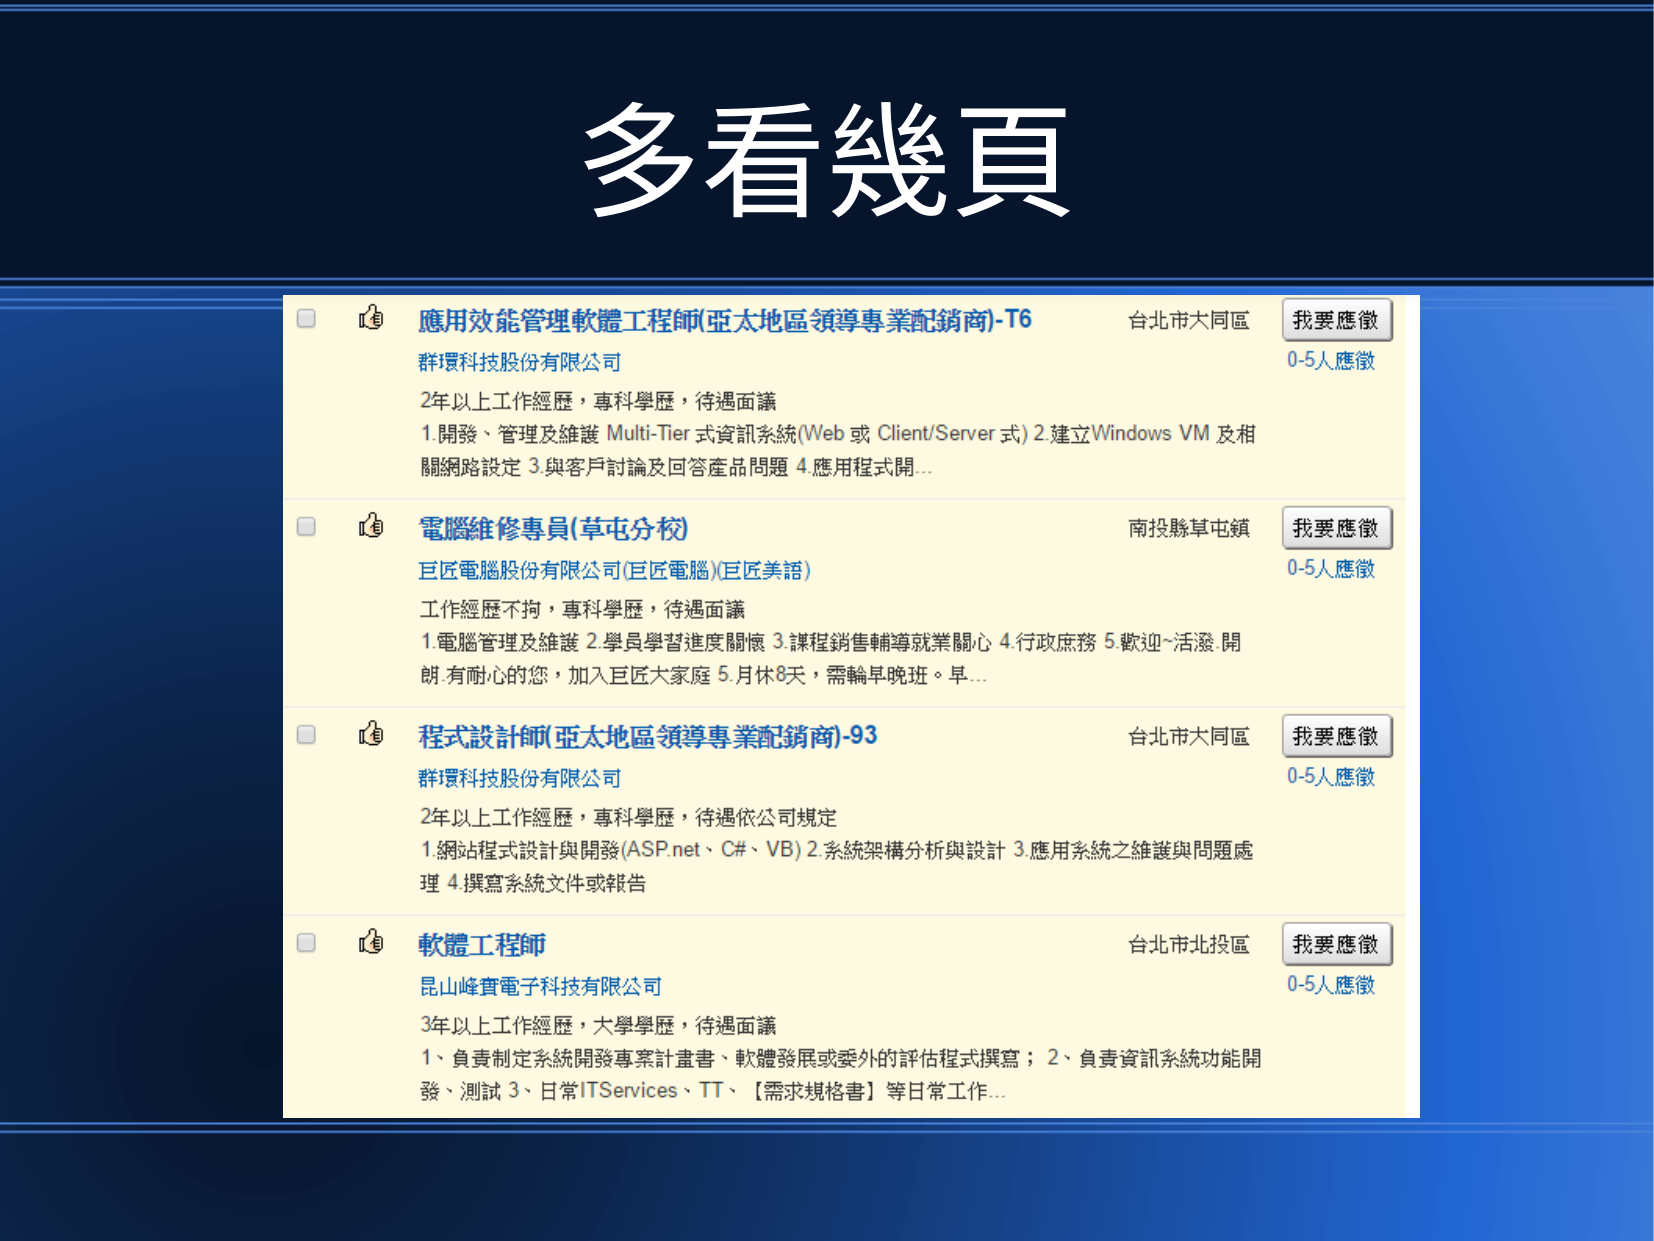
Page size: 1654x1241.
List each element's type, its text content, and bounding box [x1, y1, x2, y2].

picture [0, 0, 1654, 1241]
title 多看幾頁 [82, 49, 1571, 257]
